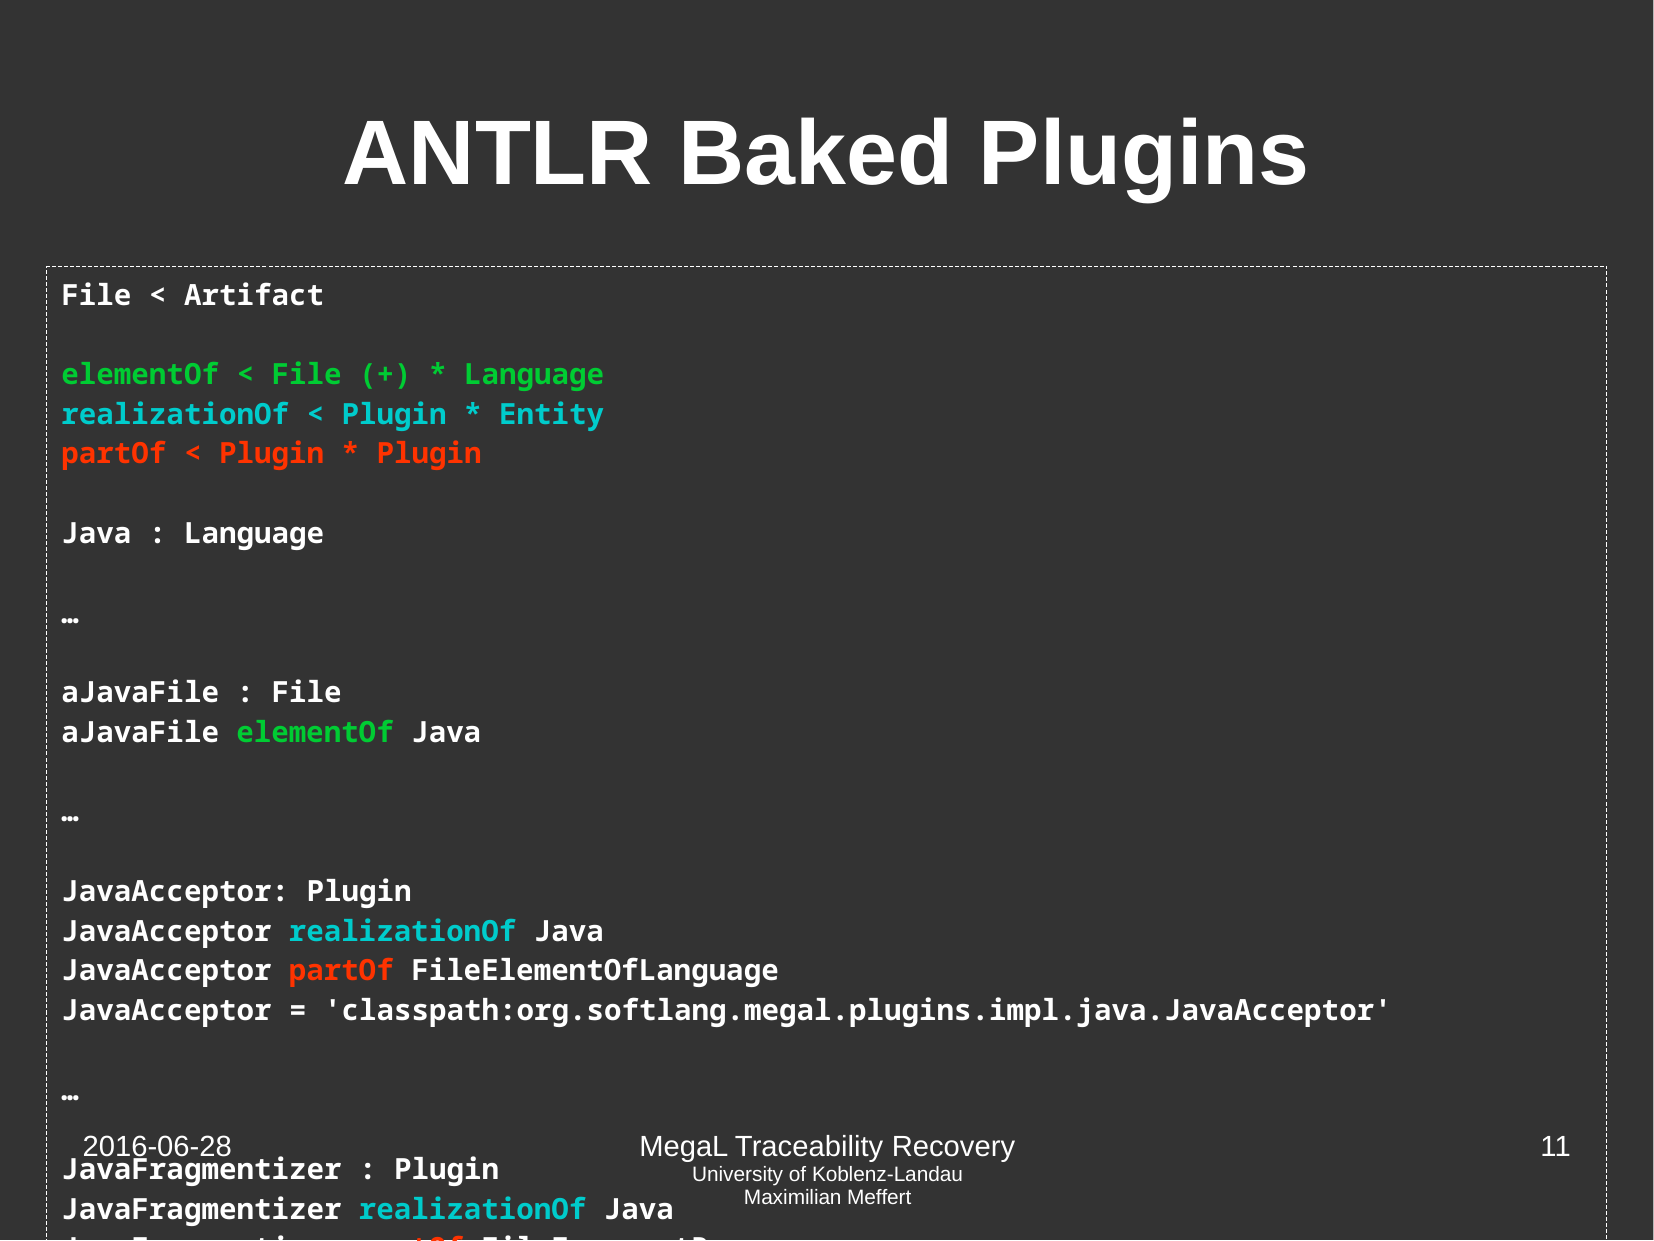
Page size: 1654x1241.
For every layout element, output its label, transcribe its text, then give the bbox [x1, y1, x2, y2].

title ANTLR Baked Plugins [82, 49, 1571, 257]
text_box File < Artifact elementOf < File (+) * Language realizationOf < Plugin * Entity partOf < Plugin * Plugin Java : Language … aJavaFile : File aJavaFile elementOf Java … JavaAcceptor: Plugin JavaAcceptor realizationOf Java JavaAcceptor partOf FileElementOfLanguage JavaAcceptor = 'classpath:org.softlang.megal.plugins.impl.java.JavaAcceptor' … JavaFragmentizer : Plugin JavaFragmentizer realizationOf Java JavaFragmentizer partOf FileFragmentReasoner JavaFragmentizer = 'classpath:org.softlang.megal.plugins.impl.java.JavaFragmentizer' [46, 266, 1607, 1071]
